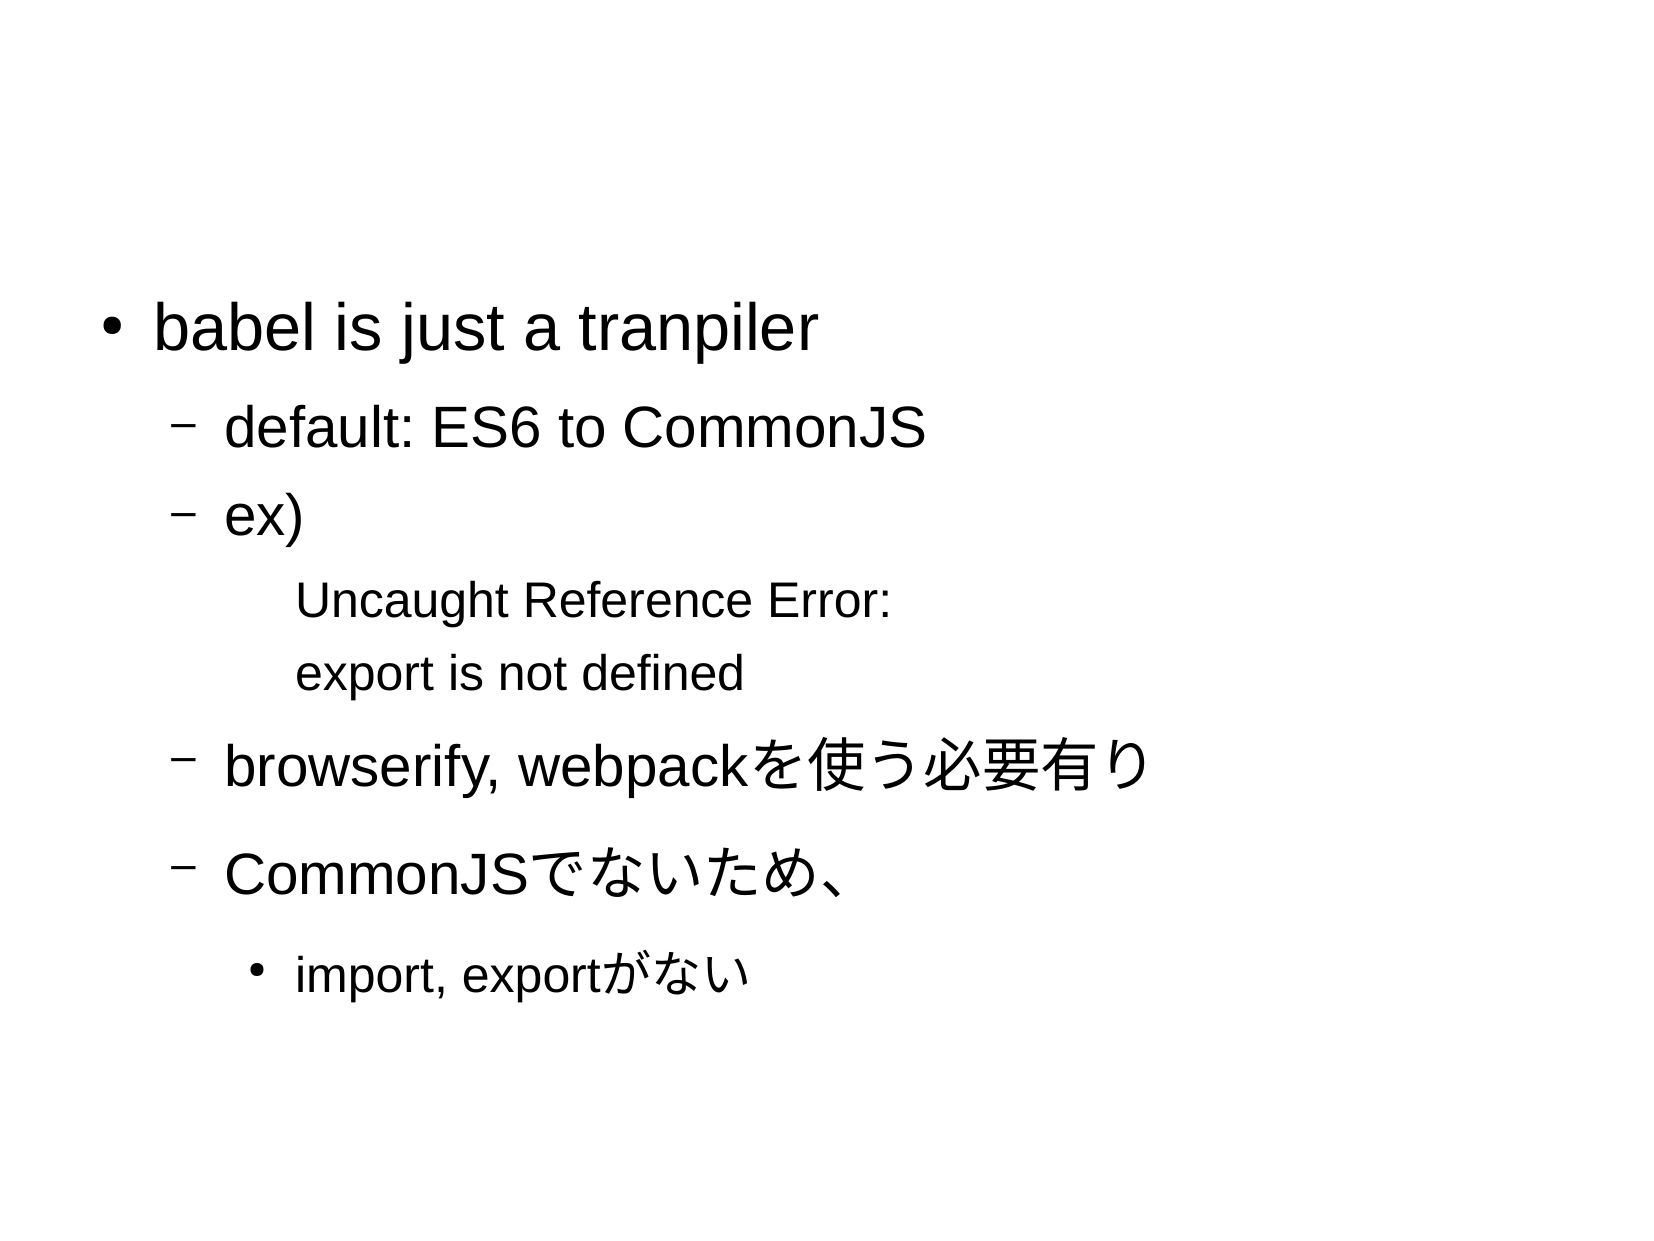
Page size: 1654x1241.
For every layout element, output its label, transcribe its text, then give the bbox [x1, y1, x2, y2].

list babel is just a tranpiler default: ES6 to CommonJS ex) Uncaught Reference Error: export is not defined browserify, webpackを使う必要有り CommonJSでないため、 import, exportがない [82, 290, 1571, 1010]
